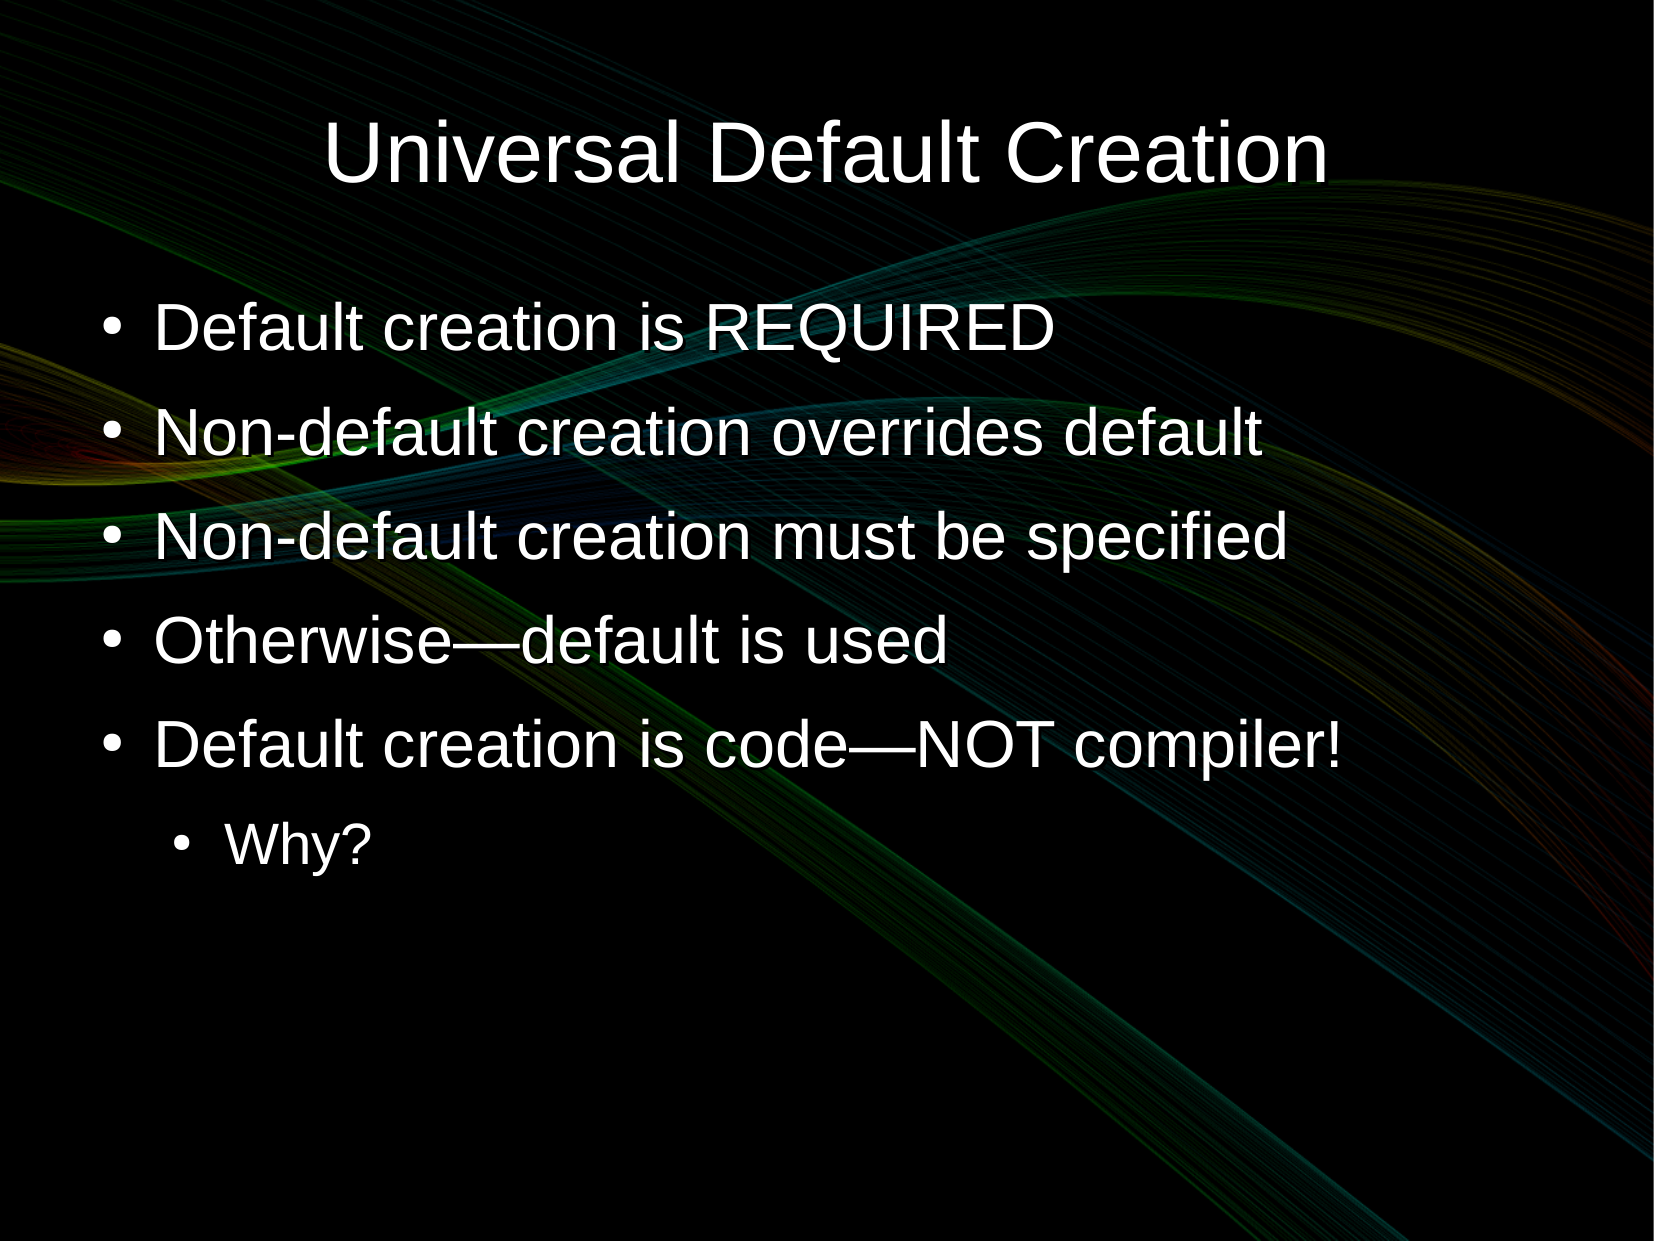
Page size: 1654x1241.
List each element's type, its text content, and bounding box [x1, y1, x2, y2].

title Universal Default Creation [82, 49, 1571, 257]
picture [0, 0, 1654, 1241]
list Default creation is REQUIRED Non-default creation overrides default Non-default creation must be specified Otherwise—default is used Default creation is code—NOT compiler! Why? [82, 290, 1571, 1010]
